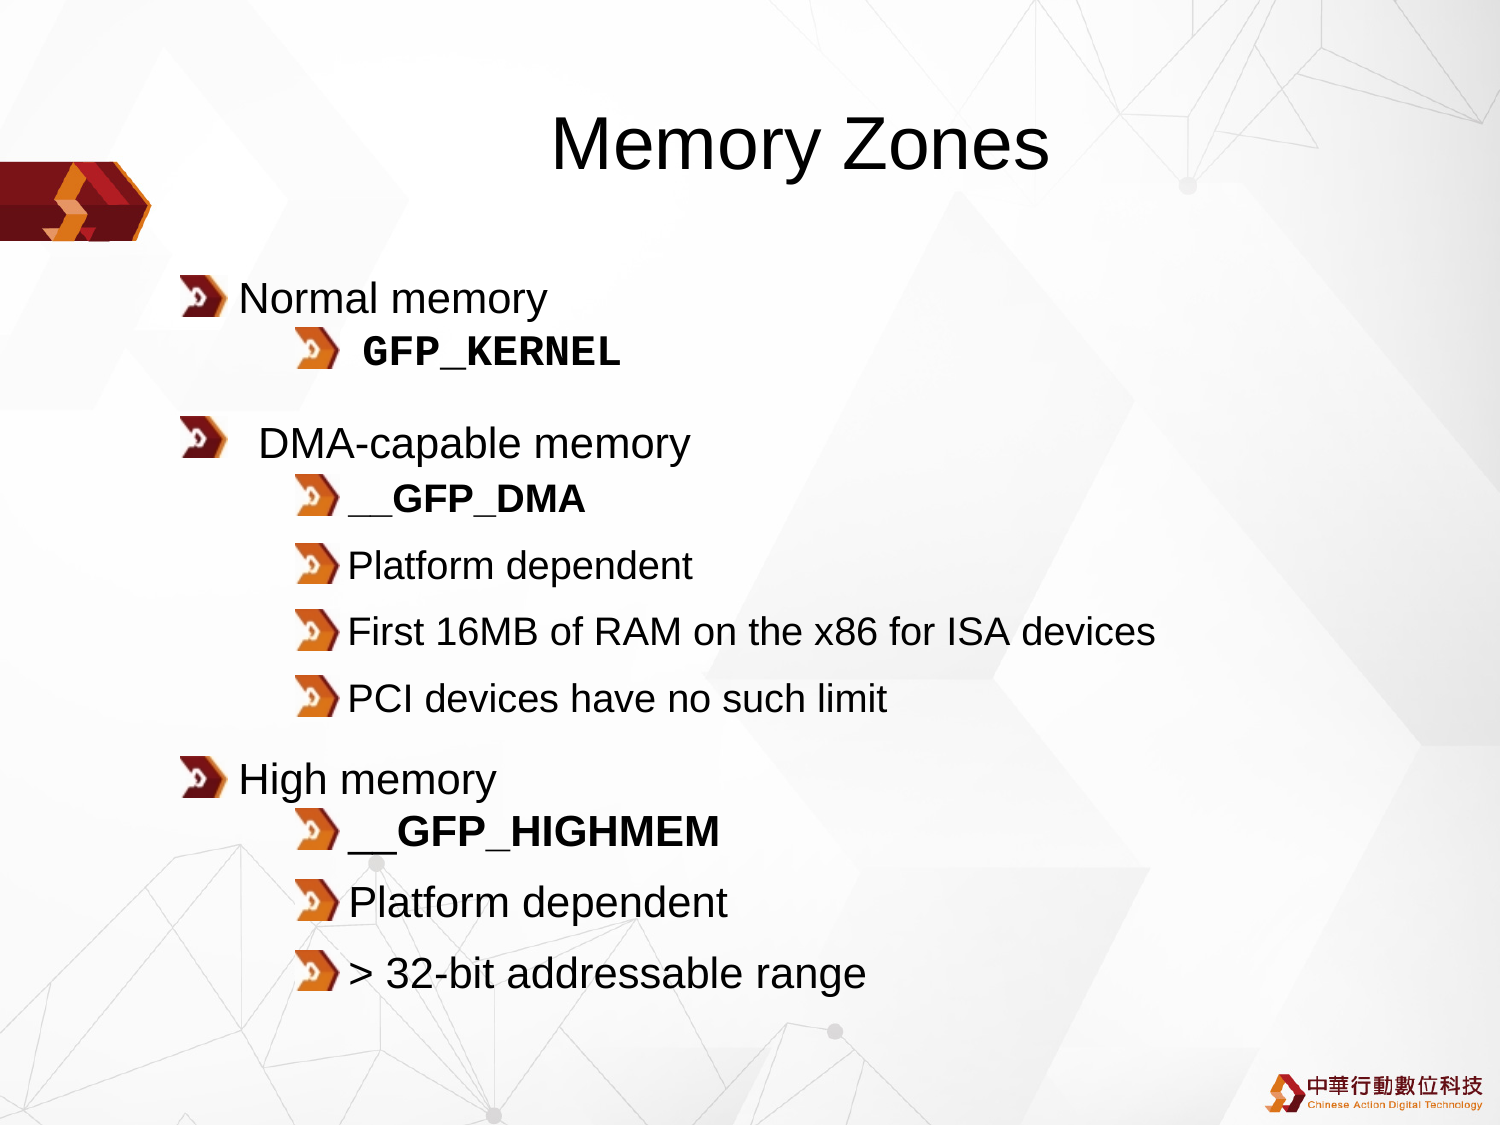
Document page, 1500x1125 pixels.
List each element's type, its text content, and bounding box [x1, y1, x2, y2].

picture [0, 0, 1500, 1125]
title Memory Zones [150, 45, 1426, 234]
list Normal memory GFP_KERNEL DMA-capable memory __GFP_DMA Platform dependent First 16MB of RAM on the x86 for ISA devices PCI devices have no such limit High memory __GFP_HIGHMEM Platform dependent > 32-bit addressable range [150, 262, 1426, 1006]
